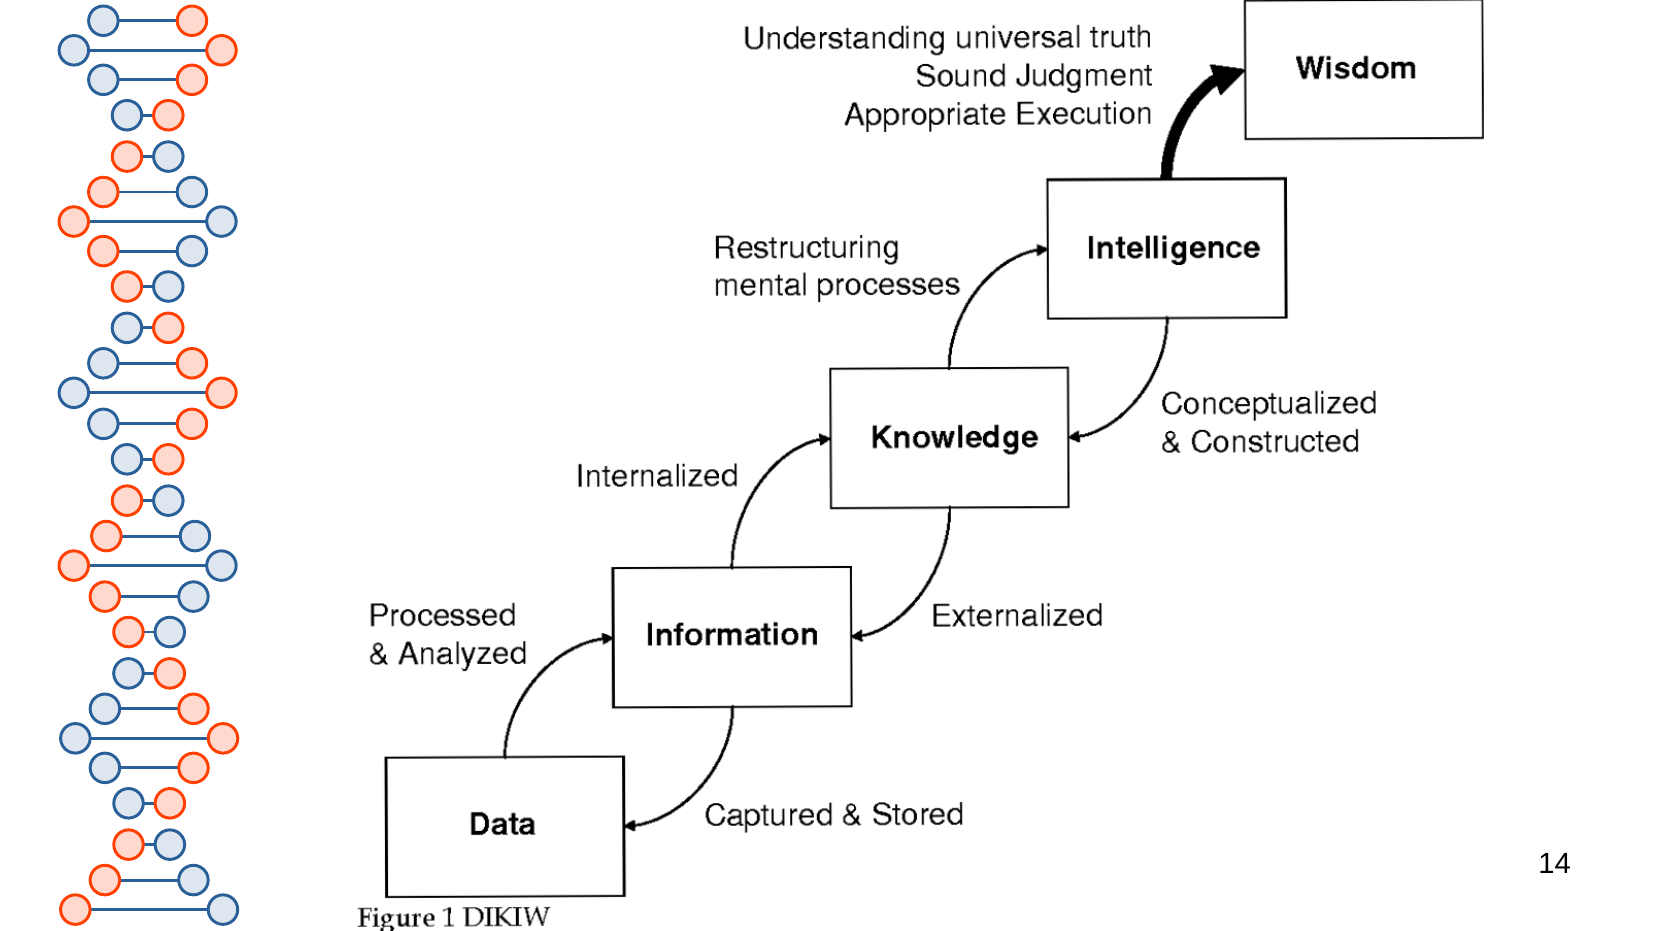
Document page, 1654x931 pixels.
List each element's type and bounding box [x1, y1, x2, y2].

picture [352, 0, 1487, 931]
